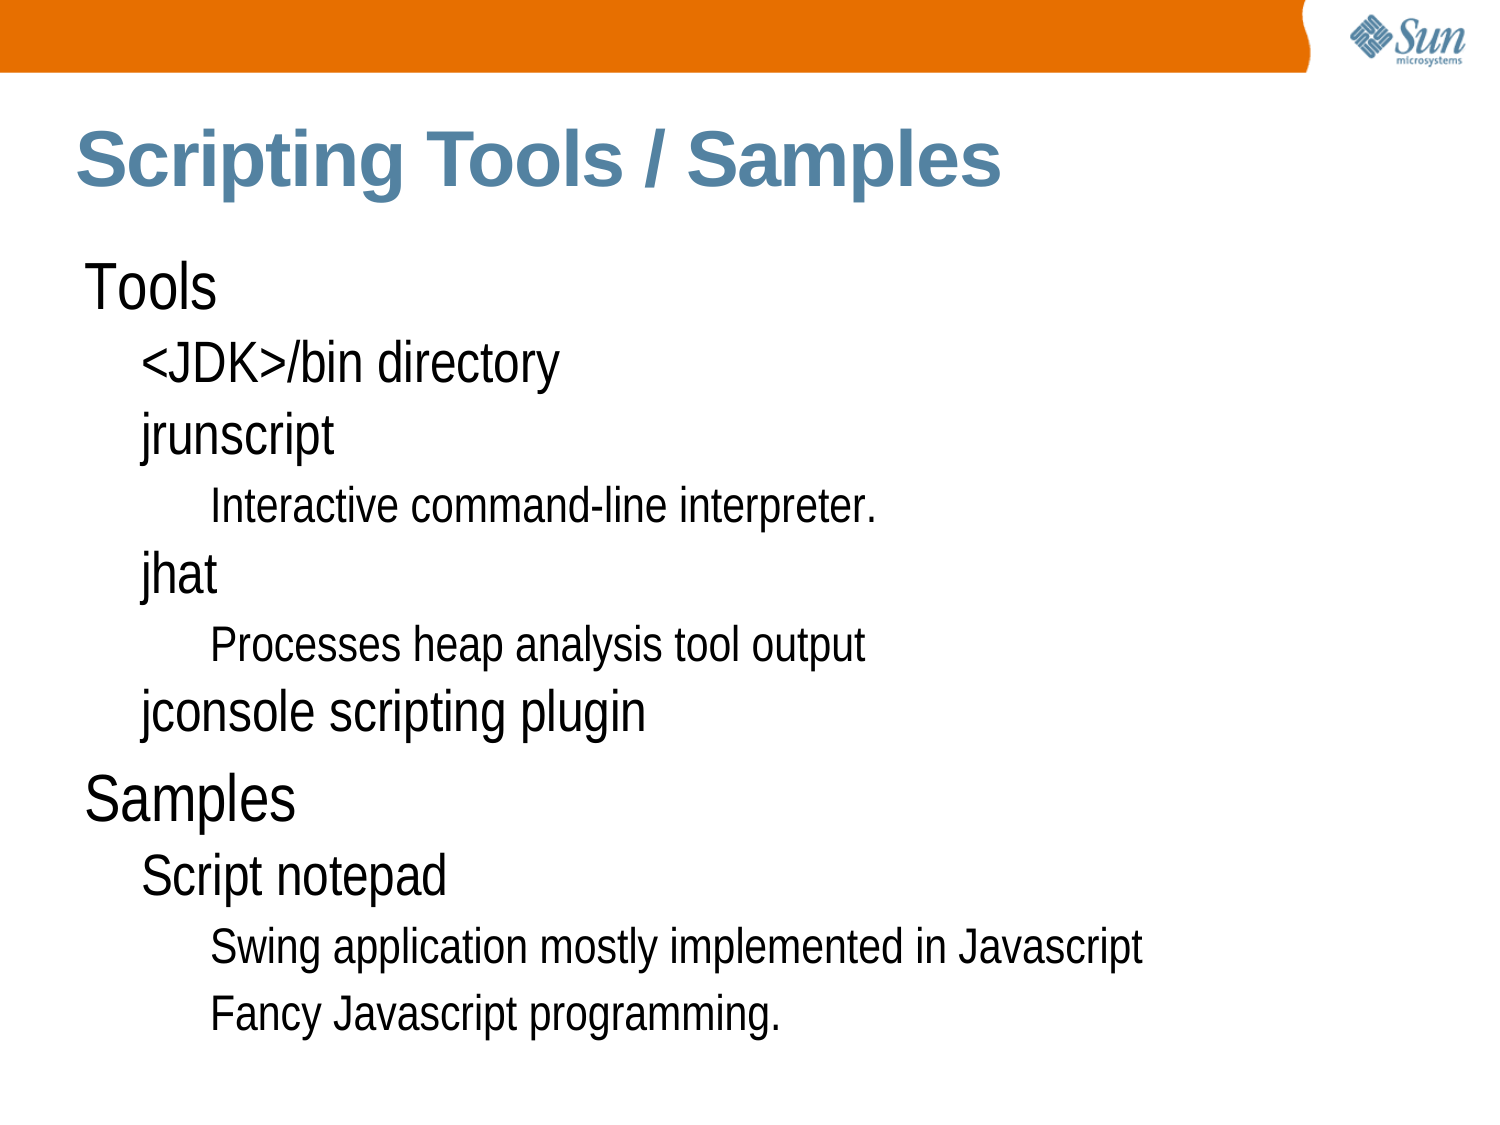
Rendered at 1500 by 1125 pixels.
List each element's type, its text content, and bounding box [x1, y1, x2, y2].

list Tools <JDK>/bin directory jrunscript Interactive command-line interpreter. jhat Processes heap analysis tool output jconsole scripting plugin Samples Script notepad Swing application mostly implemented in Javascript Fancy Javascript programming. [64, 257, 1402, 1044]
picture [0, 0, 1500, 75]
title Scripting Tools / Samples [75, 122, 1438, 228]
